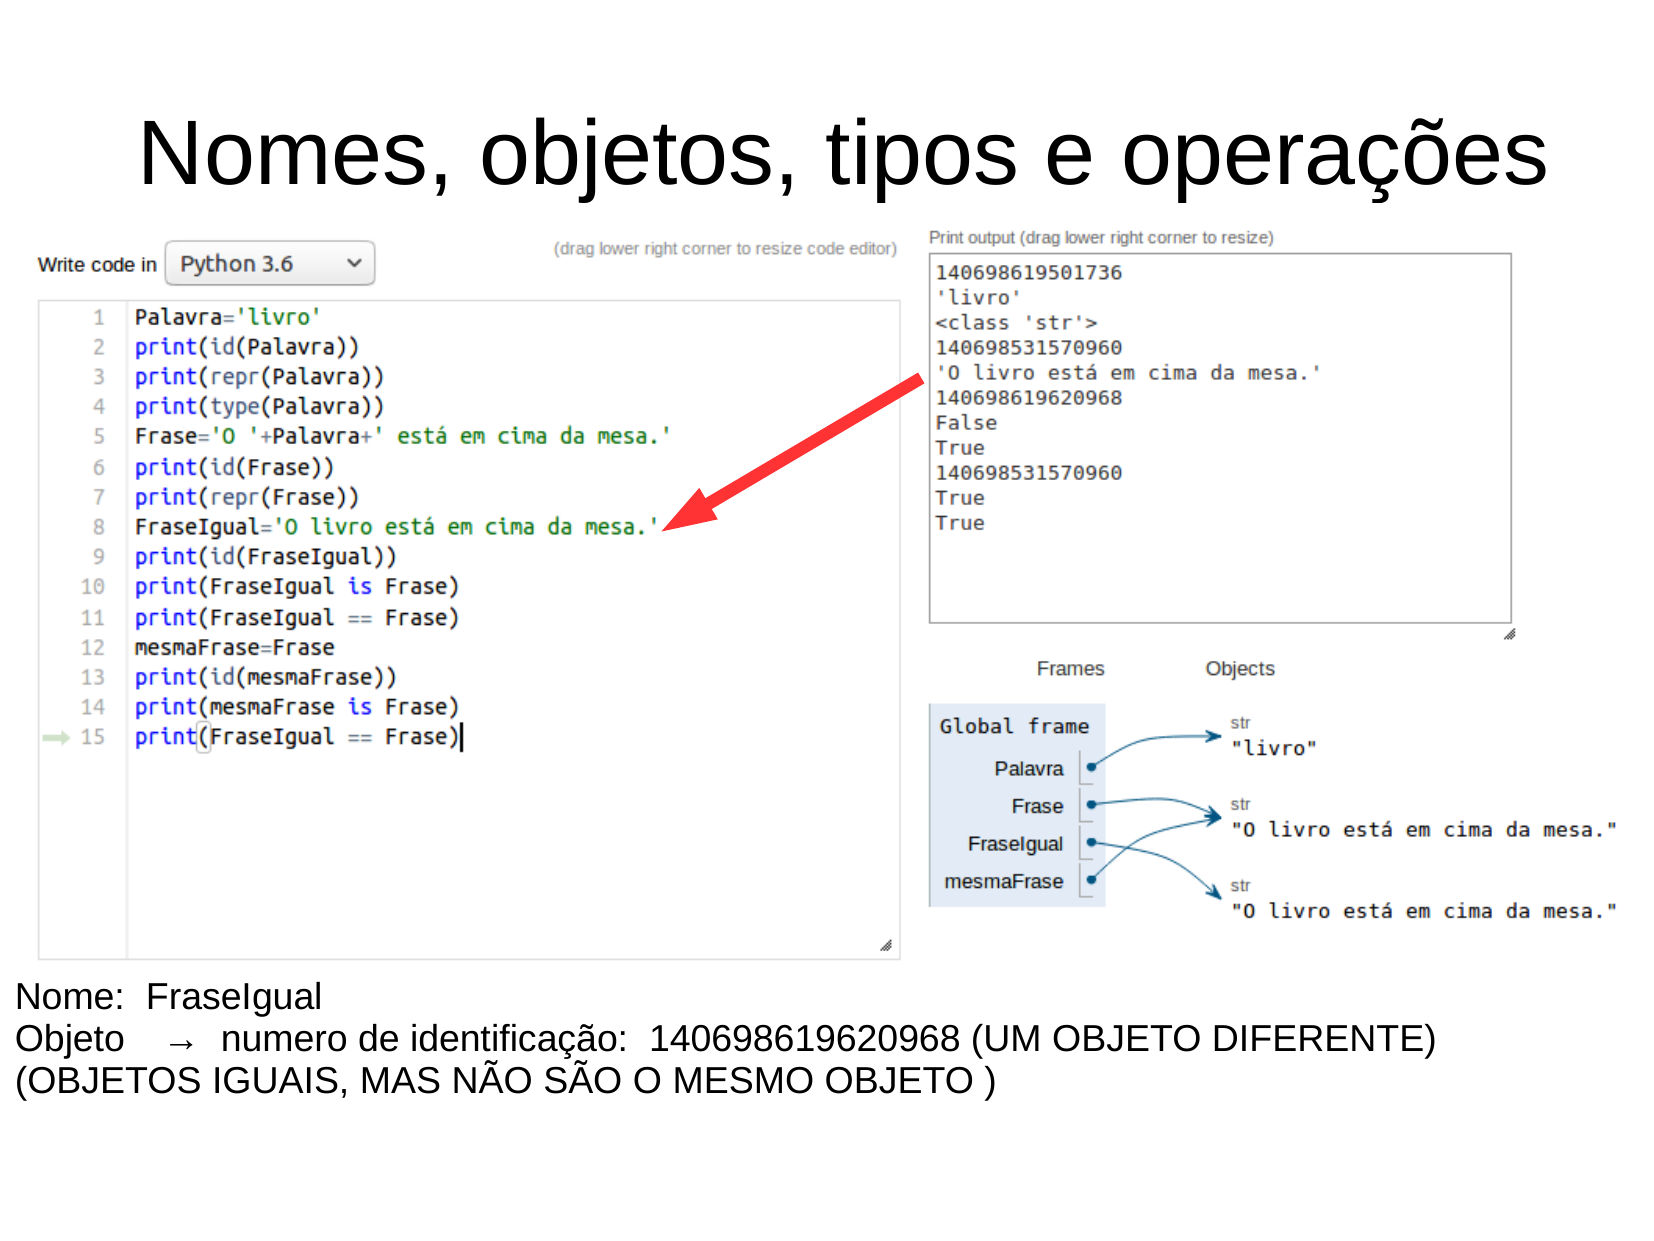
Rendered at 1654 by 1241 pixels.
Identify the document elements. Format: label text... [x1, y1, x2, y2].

text_box Nome: FraseIgual Objeto → numero de identificação: 140698619620968 (UM OBJETO DIFERENTE) (OBJETOS IGUAIS, MAS NÃO SÃO O MESMO OBJETO ) [0, 968, 1619, 1199]
title Nomes, objetos, tipos e operações [82, 49, 1571, 203]
picture [21, 203, 1642, 969]
